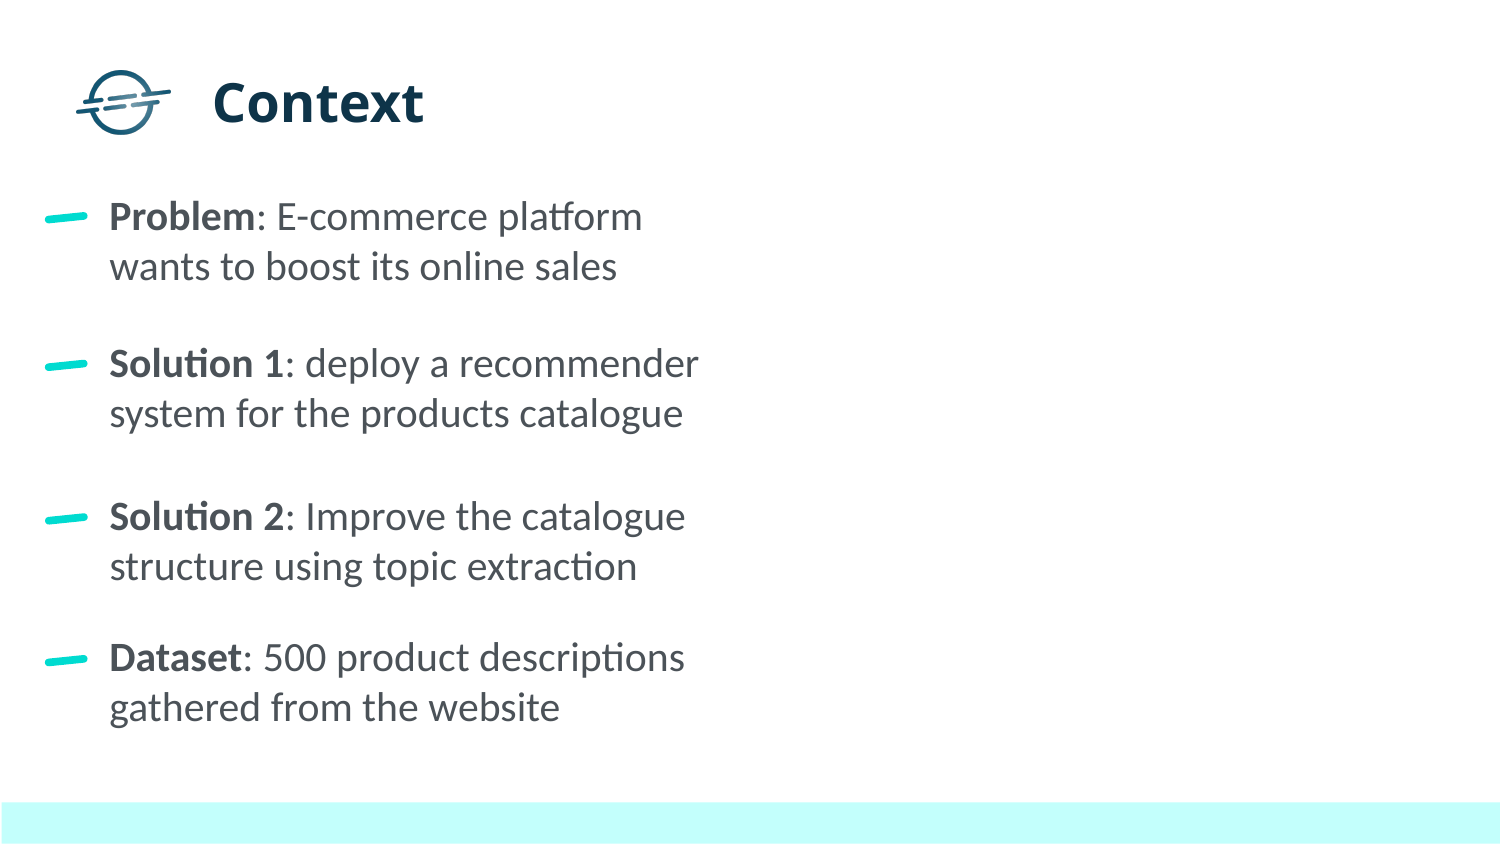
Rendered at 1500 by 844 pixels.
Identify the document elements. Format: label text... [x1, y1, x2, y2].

text_box [1, 802, 1500, 844]
text_box [45, 513, 88, 525]
text_box [44, 359, 88, 371]
text_box [44, 212, 88, 224]
title Solution 1: deploy a recommender system for the products catalogue [94, 320, 733, 448]
picture [76, 70, 171, 135]
text_box [44, 655, 88, 667]
title Dataset: 500 product descriptions gathered from the website [94, 614, 711, 757]
title Solution 2: Improve the catalogue structure using topic extraction [94, 474, 714, 605]
title Problem: E-commerce platform wants to boost its online sales [94, 174, 675, 297]
title Context [196, 53, 498, 155]
